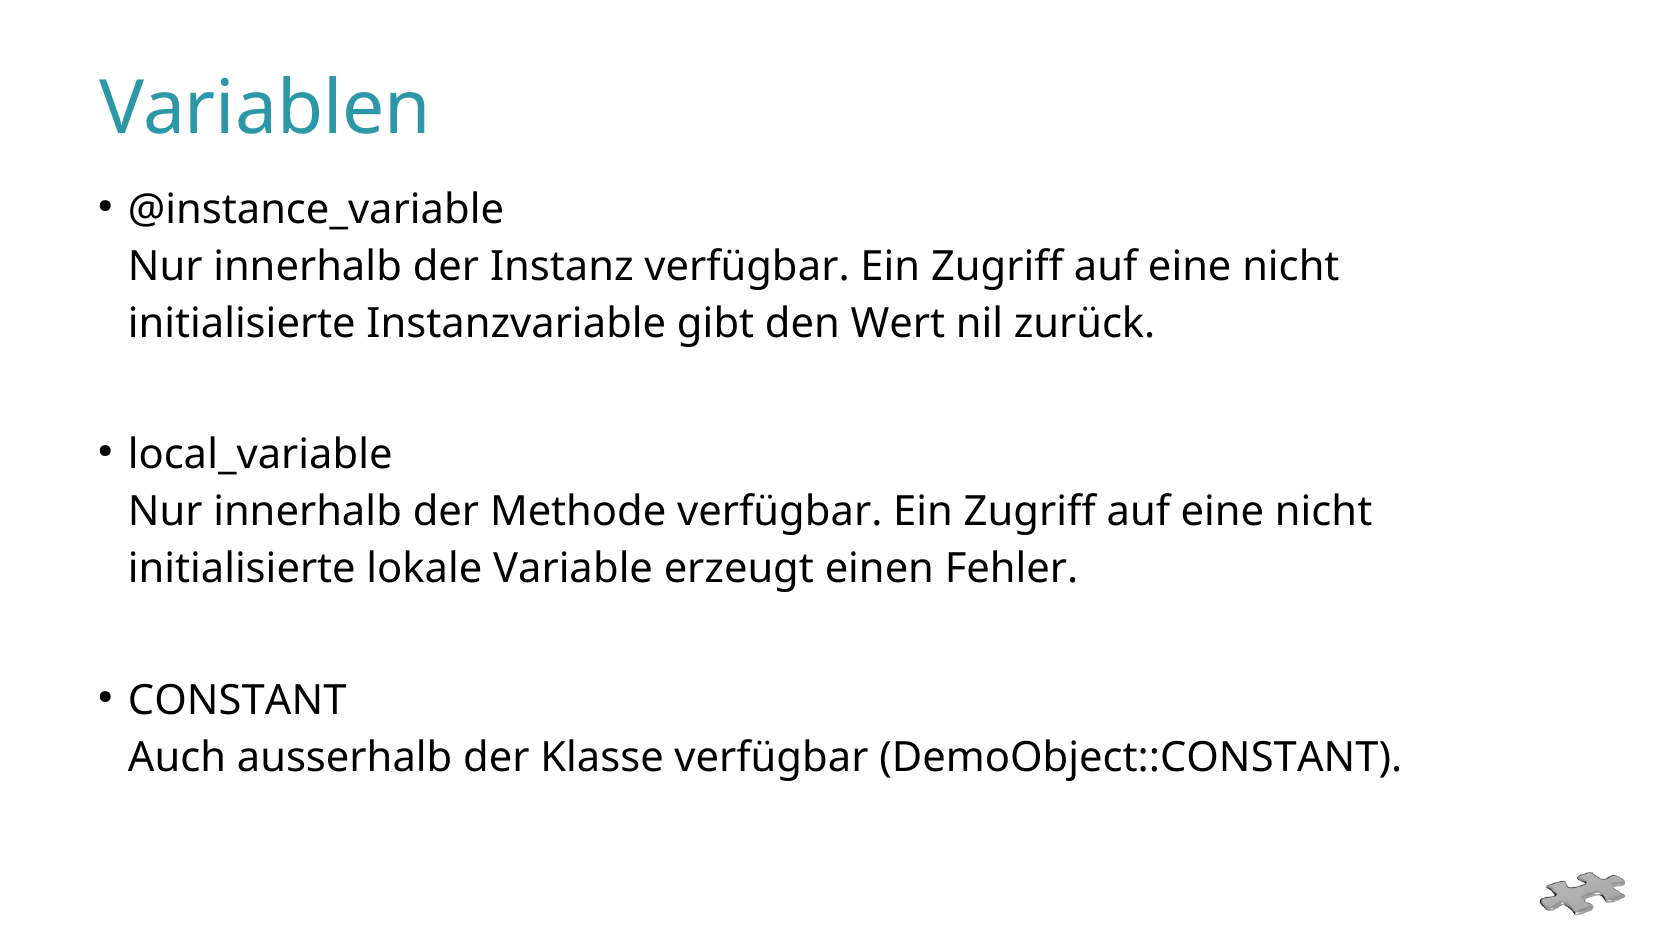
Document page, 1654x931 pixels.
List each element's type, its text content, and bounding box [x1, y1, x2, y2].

title Variablen [99, 54, 1535, 154]
list @instance_variable Nur innerhalb der Instanz verfügbar. Ein Zugriff auf eine nicht initialisierte Instanzvariable gibt den Wert nil zurück. local_variable Nur innerhalb der Methode verfügbar. Ein Zugriff auf eine nicht initialisierte lokale Variable erzeugt einen Fehler. CONSTANT Auch ausserhalb der Klasse verfügbar (DemoObject::CONSTANT). [97, 178, 1543, 852]
picture [1539, 871, 1626, 916]
